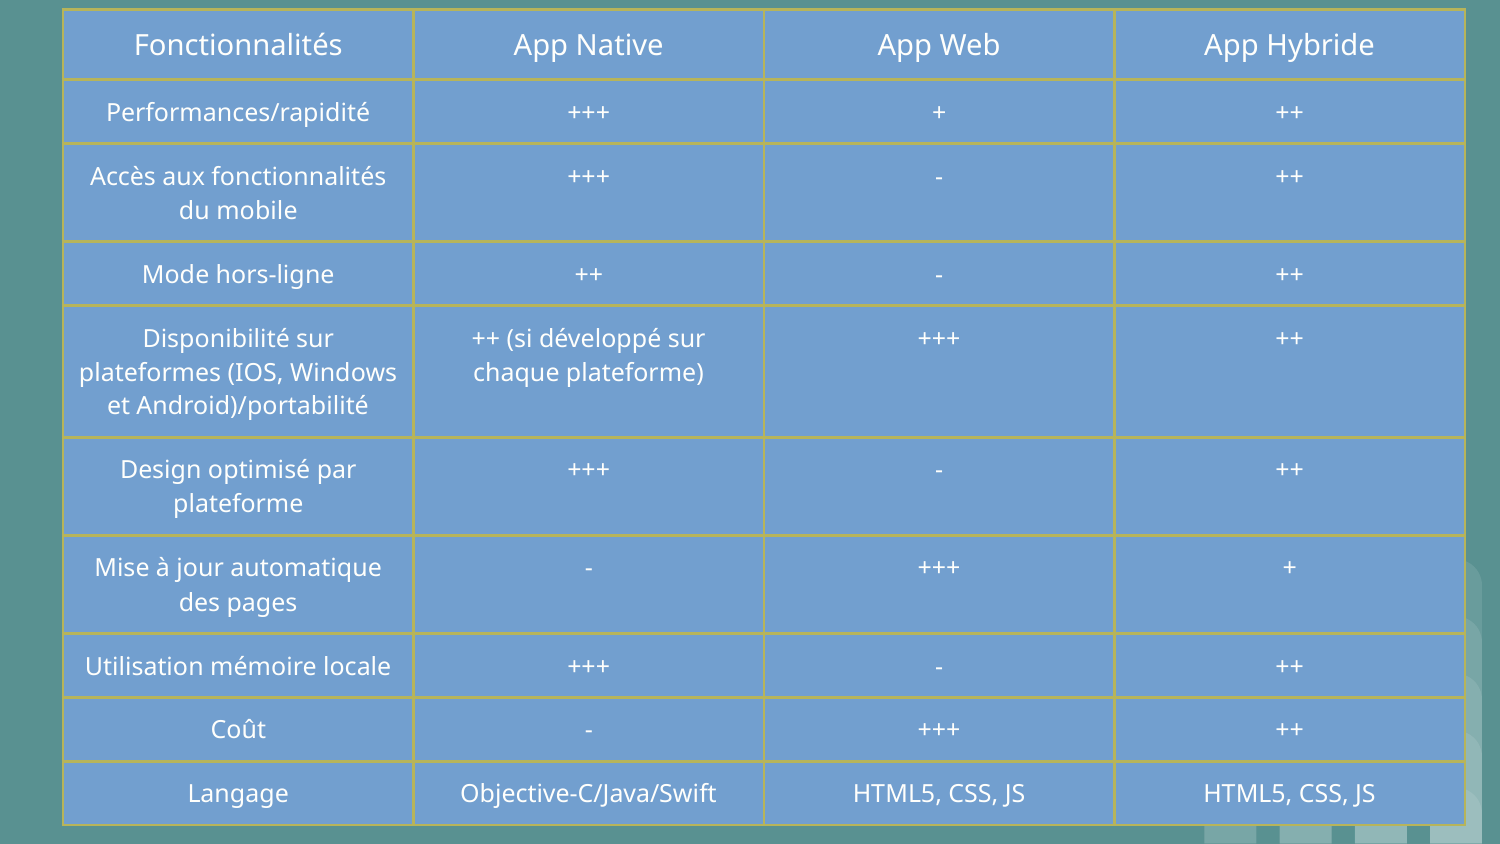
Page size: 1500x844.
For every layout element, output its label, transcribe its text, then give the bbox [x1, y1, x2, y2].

table_cell - [415, 537, 763, 632]
table_cell Coût [64, 699, 412, 760]
table_cell +++ [765, 537, 1113, 632]
table_cell + [765, 81, 1113, 142]
table_cell +++ [415, 439, 763, 534]
table_cell +++ [415, 145, 763, 240]
table_cell ++ [1116, 307, 1464, 436]
table_cell +++ [415, 81, 763, 142]
table_cell Langage [64, 763, 412, 824]
table_cell ++ (si développé sur chaque plateforme) [415, 307, 763, 436]
table_cell + [1116, 537, 1464, 632]
table_cell ++ [1116, 145, 1464, 240]
table_cell ++ [1116, 699, 1464, 760]
table_header Fonctionnalités [64, 11, 412, 78]
table_cell - [765, 145, 1113, 240]
table_cell - [765, 439, 1113, 534]
table_cell +++ [415, 635, 763, 696]
table_cell ++ [1116, 439, 1464, 534]
table_header App Native [415, 11, 763, 78]
table_cell Performances/rapidité [64, 81, 412, 142]
table_cell Mise à jour automatique des pages [64, 537, 412, 632]
table_cell HTML5, CSS, JS [765, 763, 1113, 824]
table_cell Utilisation mémoire locale [64, 635, 412, 696]
table_cell Objective-C/Java/Swift [415, 763, 763, 824]
table_cell Mode hors-ligne [64, 243, 412, 304]
table_cell ++ [1116, 81, 1464, 142]
table_header App Hybride [1116, 11, 1464, 78]
table_cell - [765, 243, 1113, 304]
table_cell - [765, 635, 1113, 696]
table_cell - [415, 699, 763, 760]
table_cell HTML5, CSS, JS [1116, 763, 1464, 824]
table_cell Disponibilité sur plateformes (IOS, Windows et Android)/portabilité [64, 307, 412, 436]
table_cell +++ [765, 699, 1113, 760]
table_cell ++ [1116, 635, 1464, 696]
table_header App Web [765, 11, 1113, 78]
table_cell ++ [1116, 243, 1464, 304]
table_cell Accès aux fonctionnalités du mobile [64, 145, 412, 240]
table_cell Design optimisé par plateforme [64, 439, 412, 534]
table_cell +++ [765, 307, 1113, 436]
table_cell ++ [415, 243, 763, 304]
